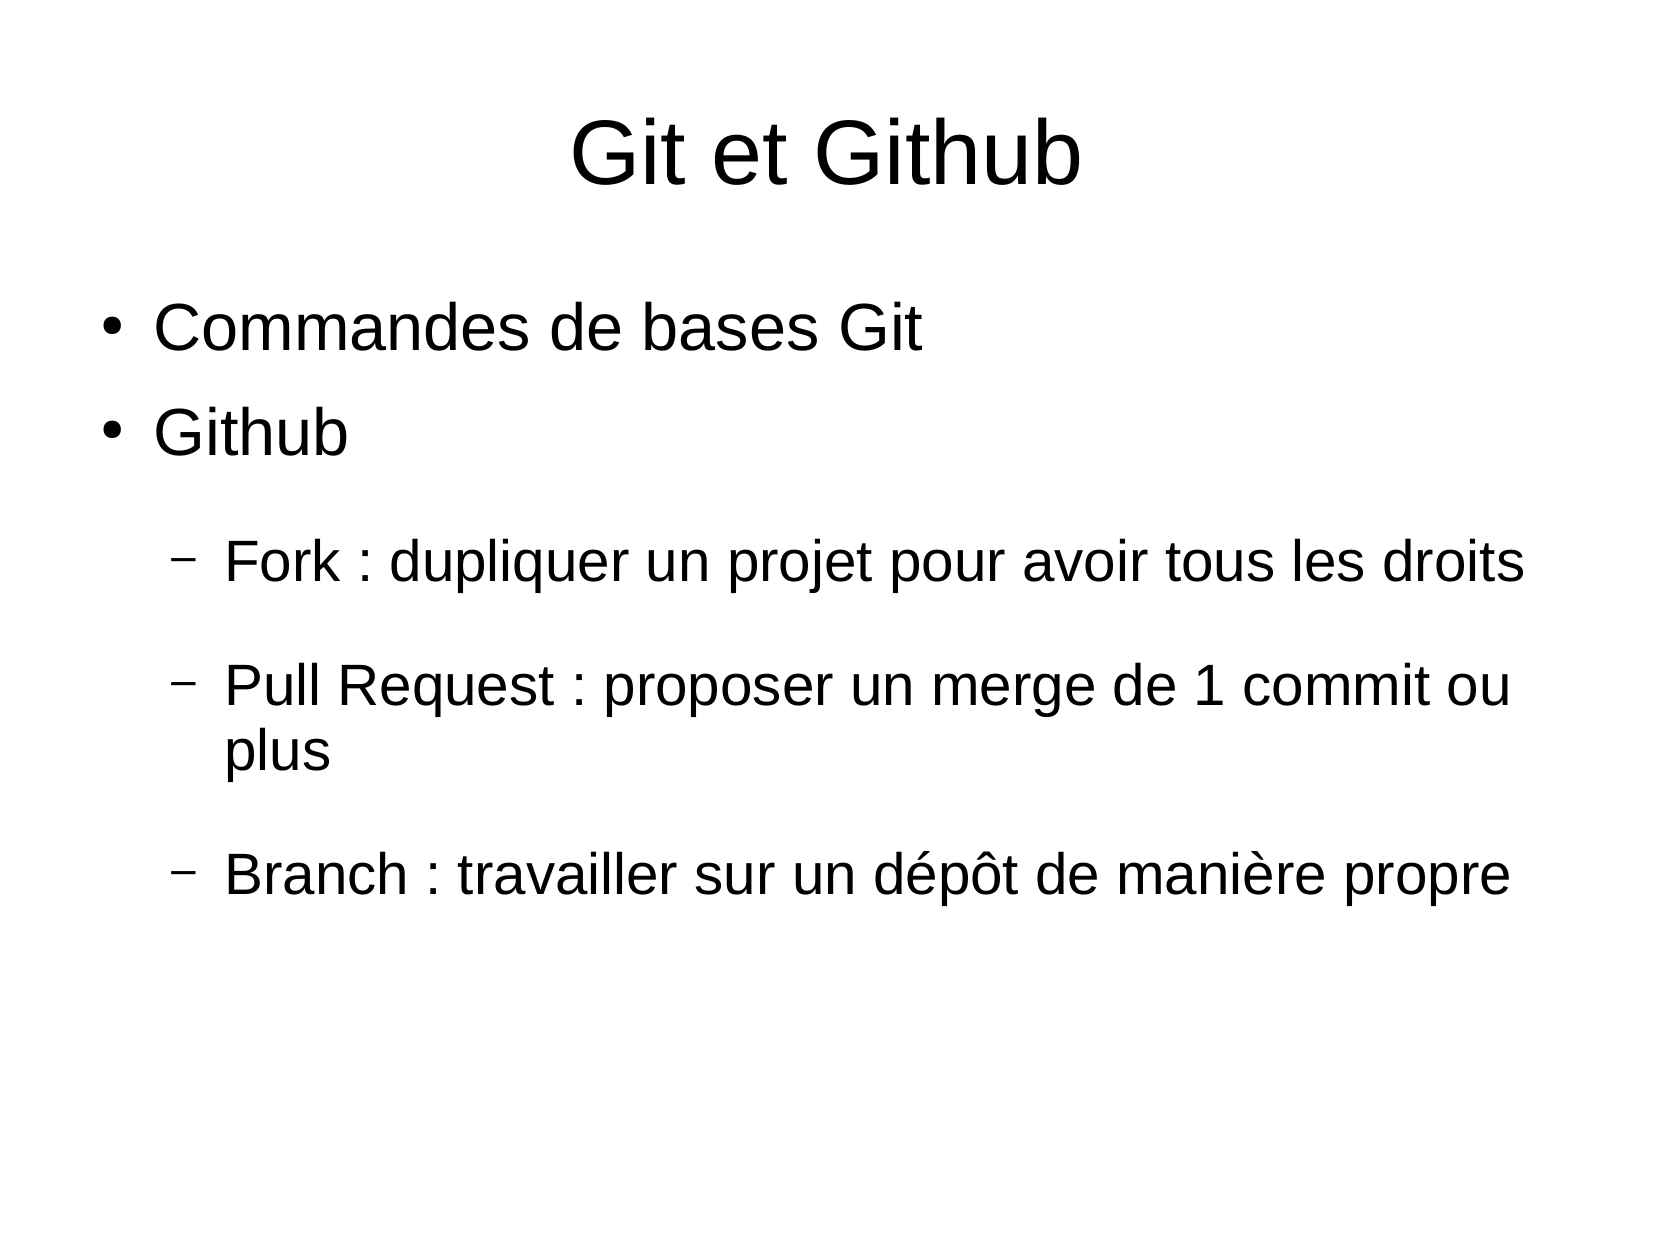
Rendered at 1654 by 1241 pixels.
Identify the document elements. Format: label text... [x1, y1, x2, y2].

list Commandes de bases Git Github Fork : dupliquer un projet pour avoir tous les droits Pull Request : proposer un merge de 1 commit ou plus Branch : travailler sur un dépôt de manière propre [82, 290, 1571, 1010]
title Git et Github [82, 49, 1571, 257]
